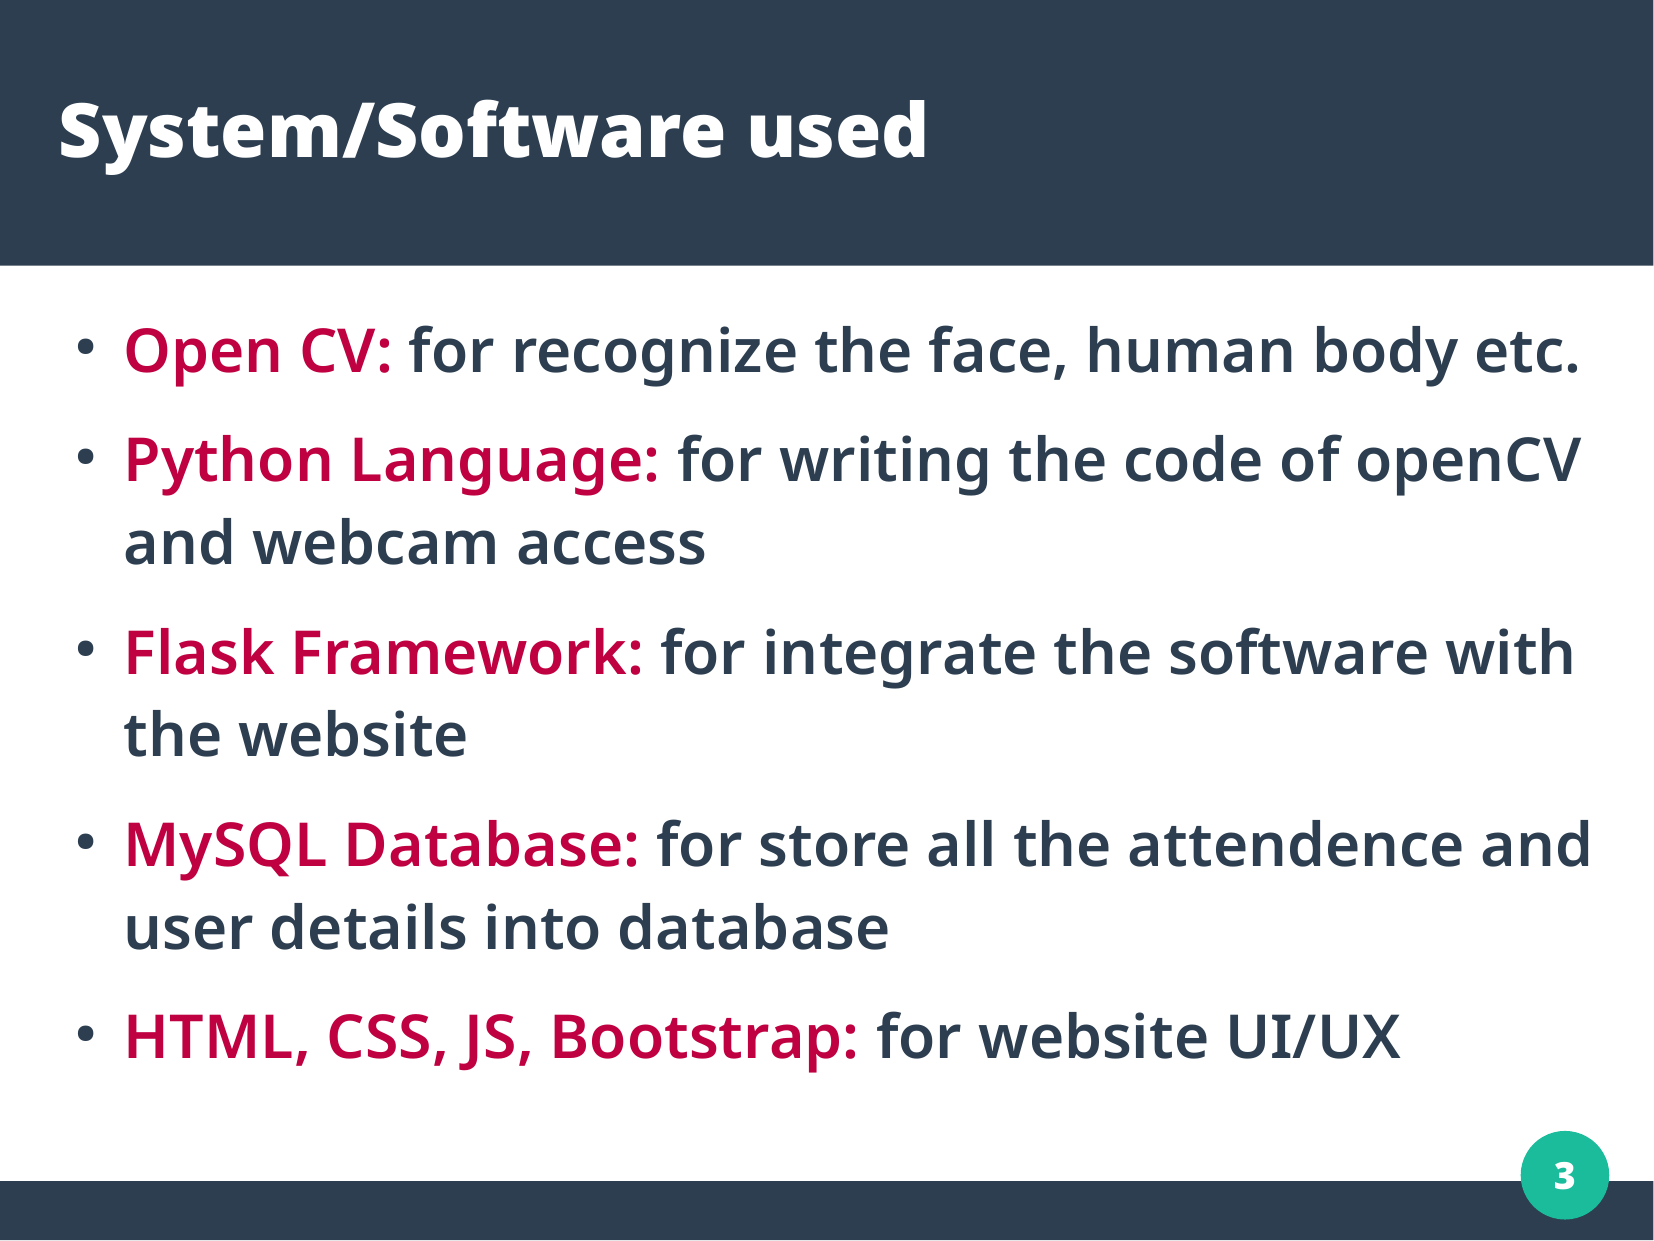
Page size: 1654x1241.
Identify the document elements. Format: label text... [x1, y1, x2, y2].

list Open CV: for recognize the face, human body etc. Python Language: for writing the code of openCV and webcam access Flask Framework: for integrate the software with the website MySQL Database: for store all the attendence and user details into database HTML, CSS, JS, Bootstrap: for website UI/UX [59, 307, 1595, 1152]
title System/Software used [59, 49, 1595, 207]
